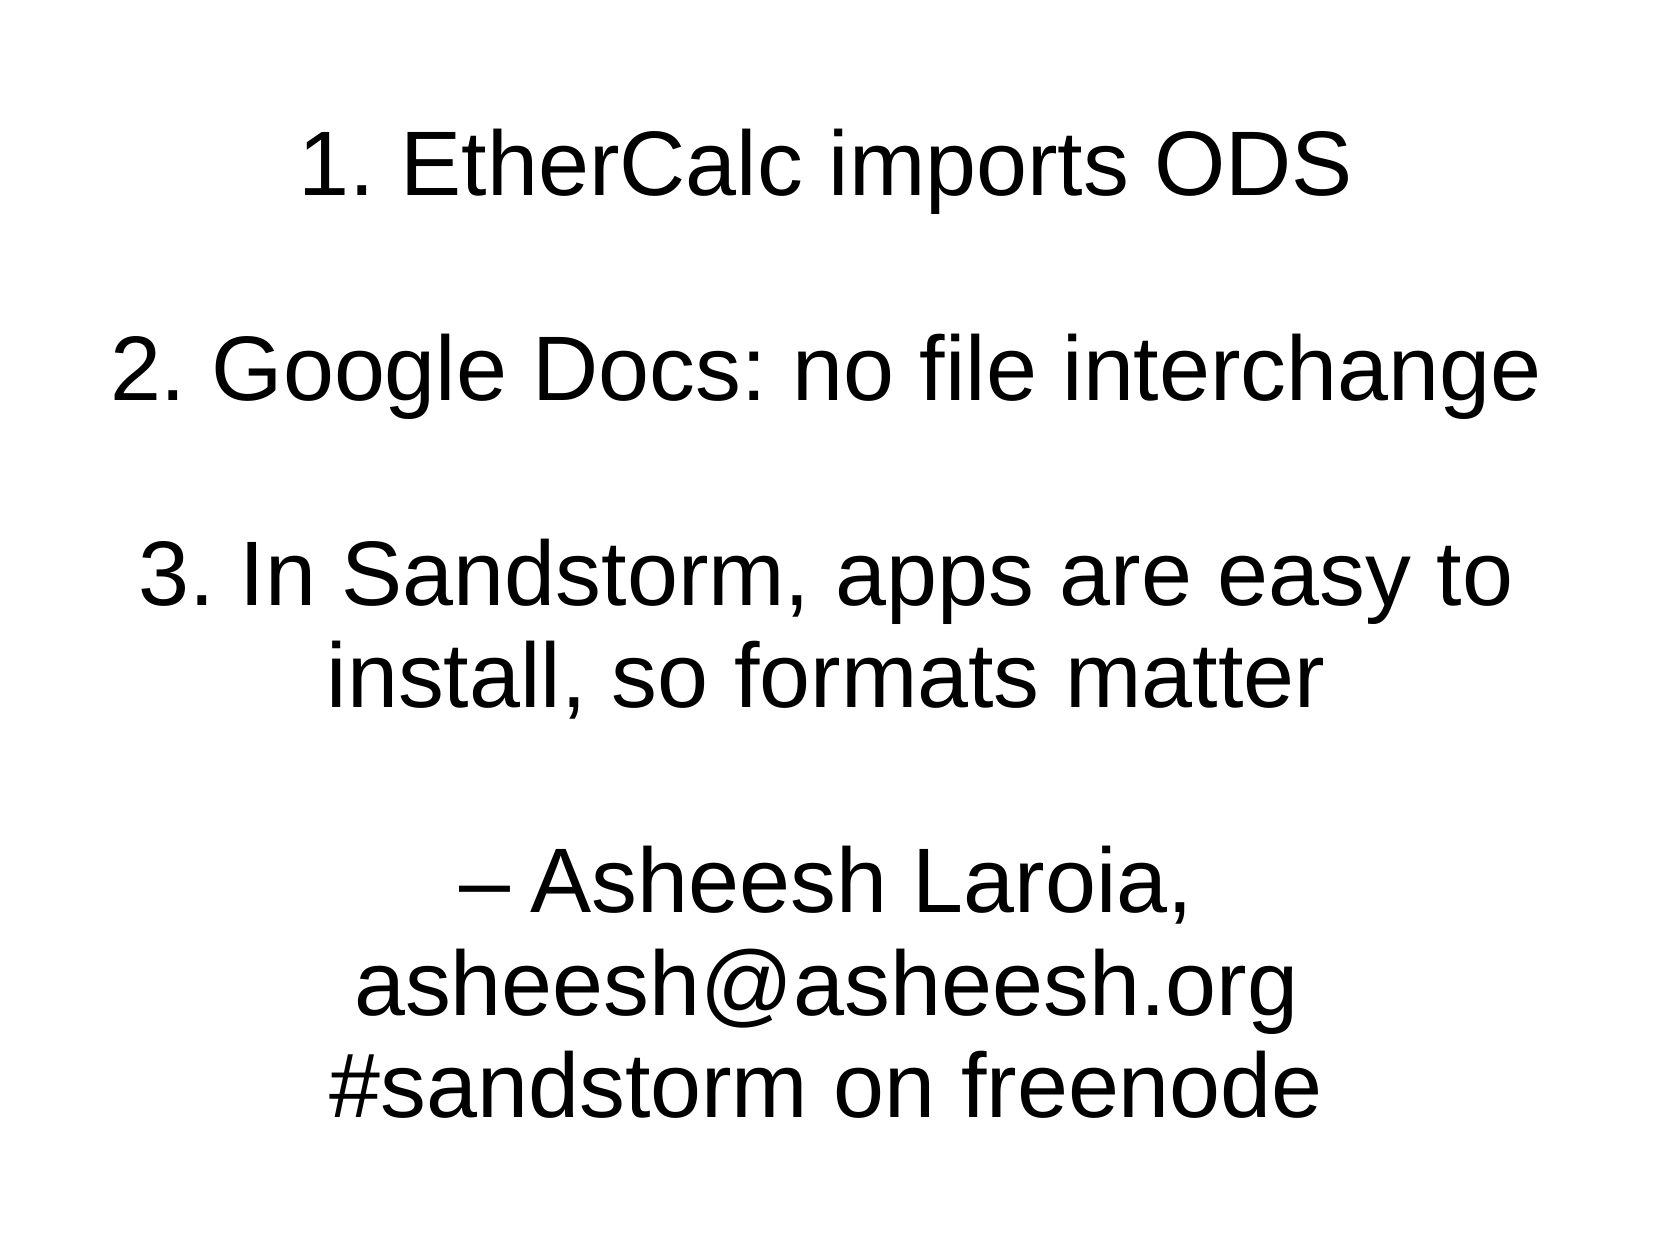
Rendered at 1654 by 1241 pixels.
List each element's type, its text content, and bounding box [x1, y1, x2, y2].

title 1. EtherCalc imports ODS 2. Google Docs: no file interchange 3. In Sandstorm, apps are easy to install, so formats matter – Asheesh Laroia, asheesh@asheesh.org #sandstorm on freenode [82, 49, 1571, 1201]
